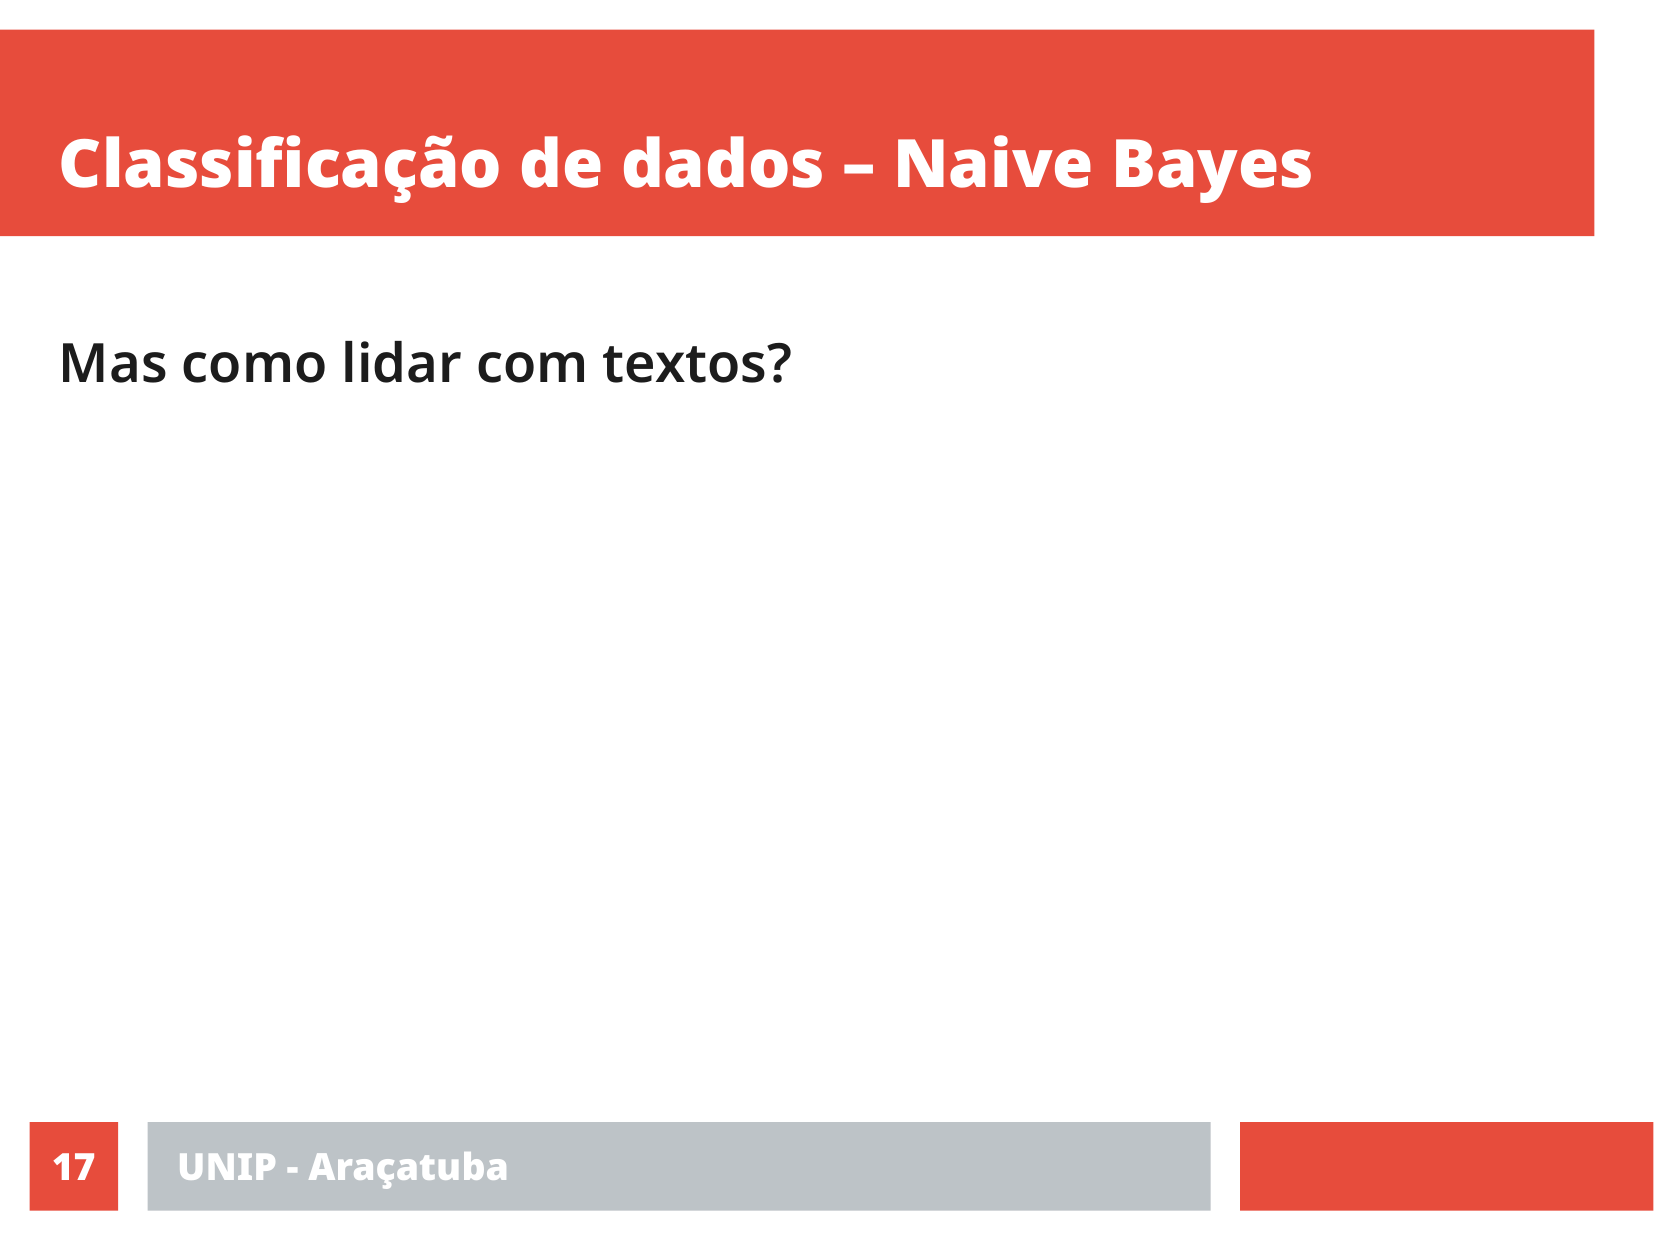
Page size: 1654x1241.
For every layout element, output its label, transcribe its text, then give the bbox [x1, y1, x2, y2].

list Mas como lidar com textos? [59, 324, 1565, 1093]
title Classificação de dados – Naive Bayes [59, 59, 1595, 207]
